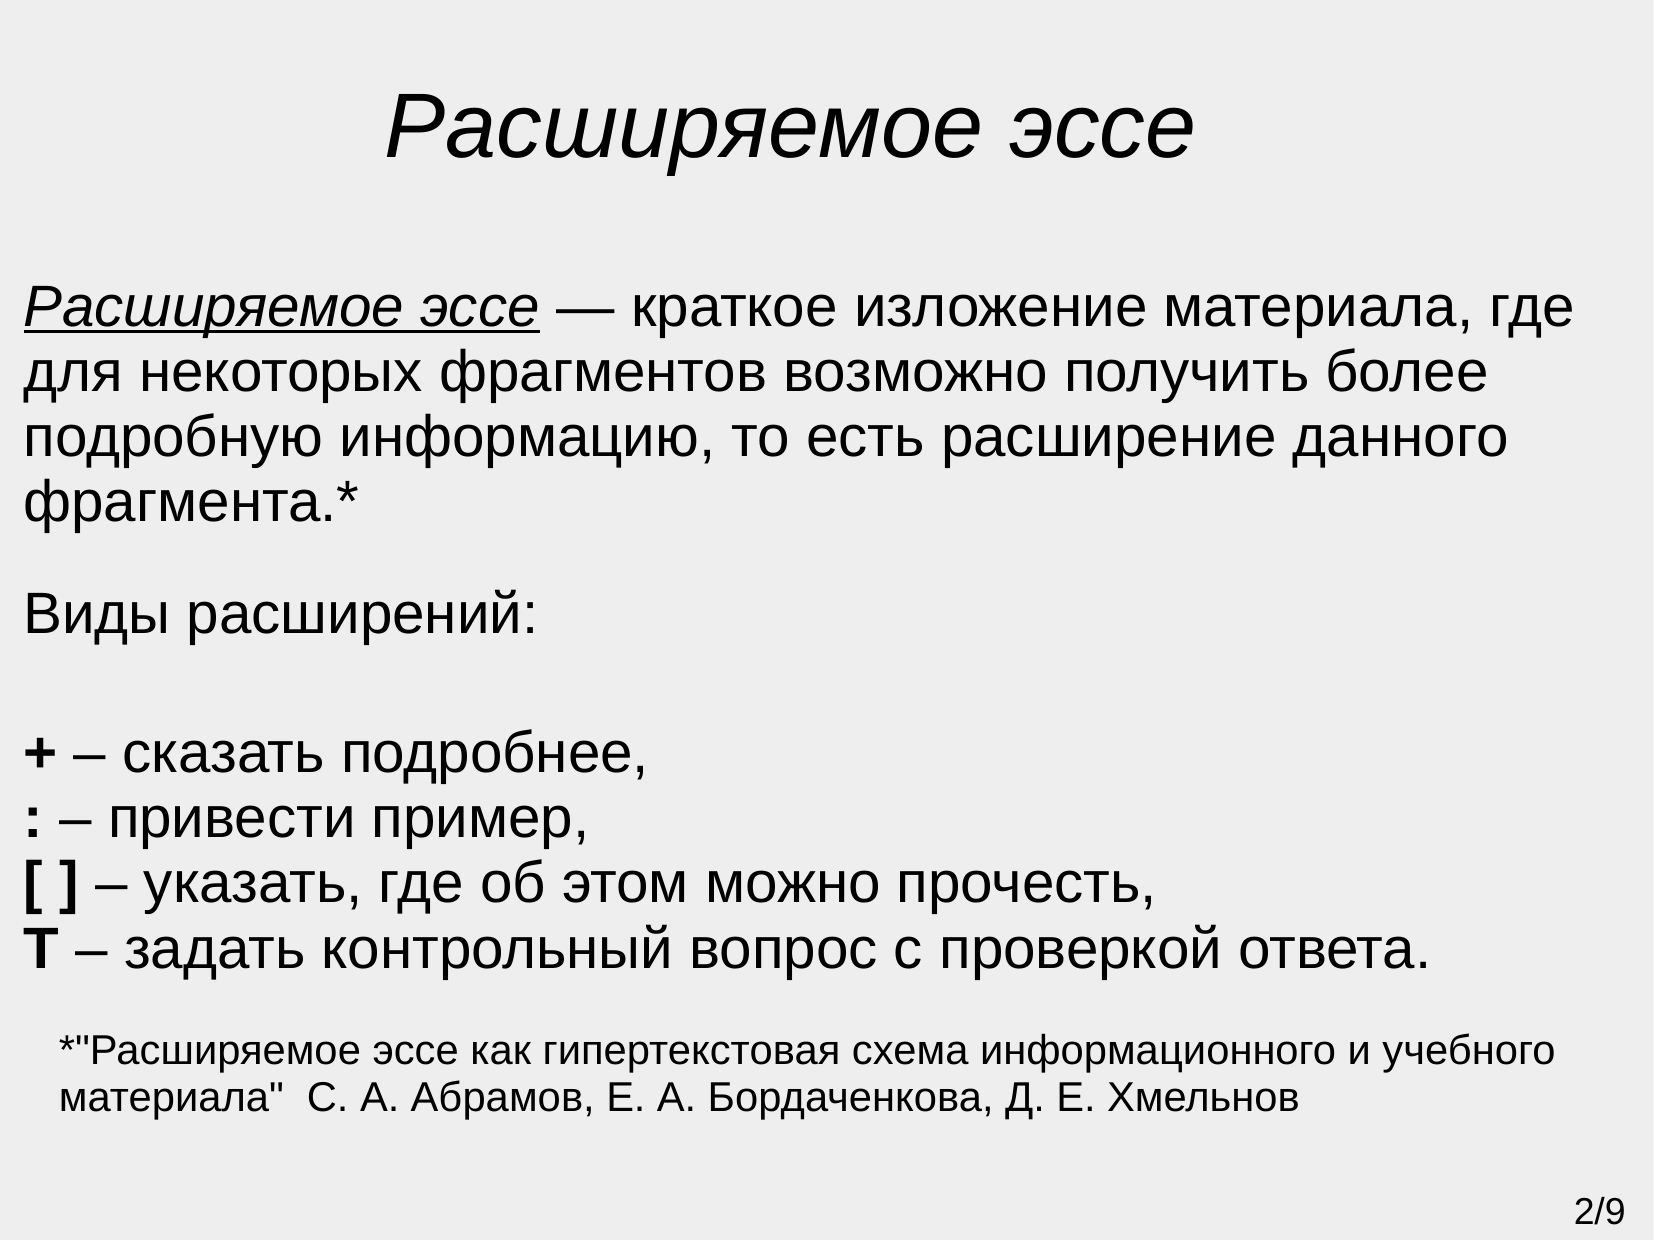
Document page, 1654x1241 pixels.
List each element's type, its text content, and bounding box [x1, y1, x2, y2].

subtitle Расширяемое эссе — краткое изложение материала, где для некоторых фрагментов возможно получить более подробную информацию, то есть расширение данного фрагмента.* Виды расширений: + – сказать подробнее, : – привести пример, [ ] – указать, где об этом можно прочесть, T – задать контрольный вопрос с проверкой ответа. *"Расширяемое эссе как гипертекстовая схема информационного и учебного материала" С. А. Абрамов, Е. А. Бордаченкова, Д. Е. Хмельнов [23, 210, 1642, 1183]
title Расширяемое эссе [47, 3, 1536, 249]
text_box 2/9 [1559, 1183, 1654, 1240]
